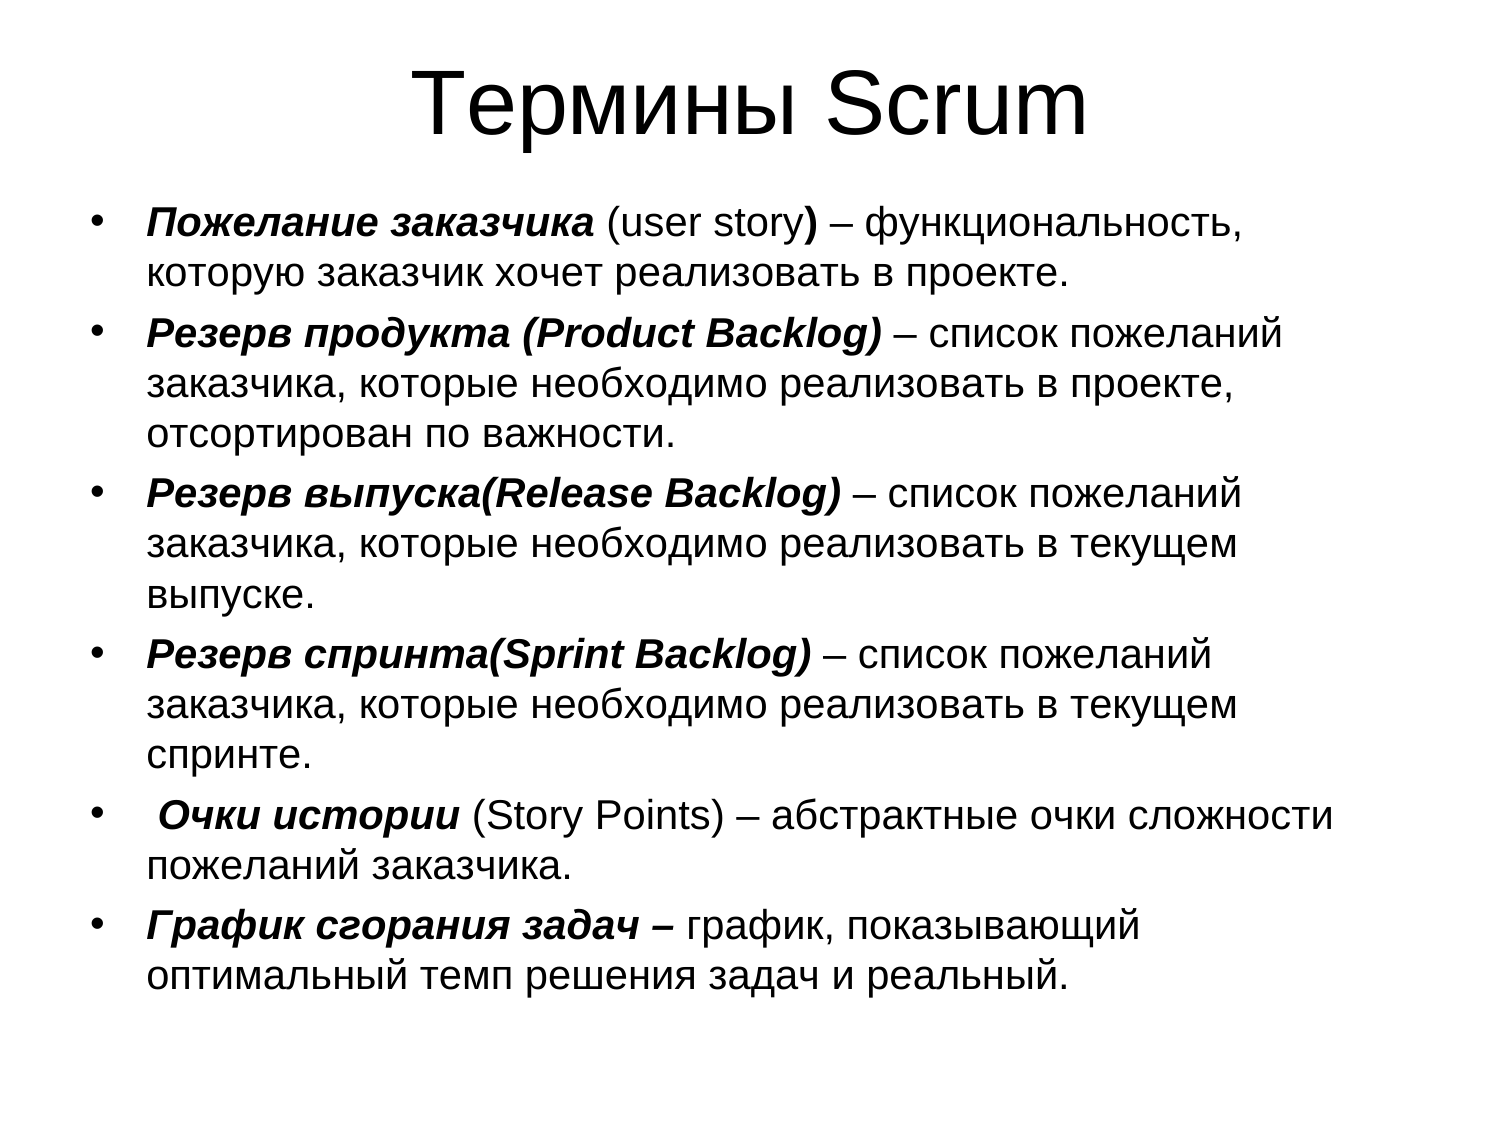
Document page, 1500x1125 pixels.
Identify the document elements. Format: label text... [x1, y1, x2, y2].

list Пожелание заказчика (user story) – функциональность, которую заказчик хочет реализовать в проекте. Резерв продукта (Product Backlog) – список пожеланий заказчика, которые необходимо реализовать в проекте, отсортирован по важности. Резерв выпуска(Release Backlog) – список пожеланий заказчика, которые необходимо реализовать в текущем выпуске. Резерв спринта(Sprint Backlog) – список пожеланий заказчика, которые необходимо реализовать в текущем спринте. Очки истории (Story Points) – абстрактные очки сложности пожеланий заказчика. График сгорания задач – график, показывающий оптимальный темп решения задач и реальный. [75, 187, 1426, 1063]
title Термины Scrum [75, 45, 1426, 150]
